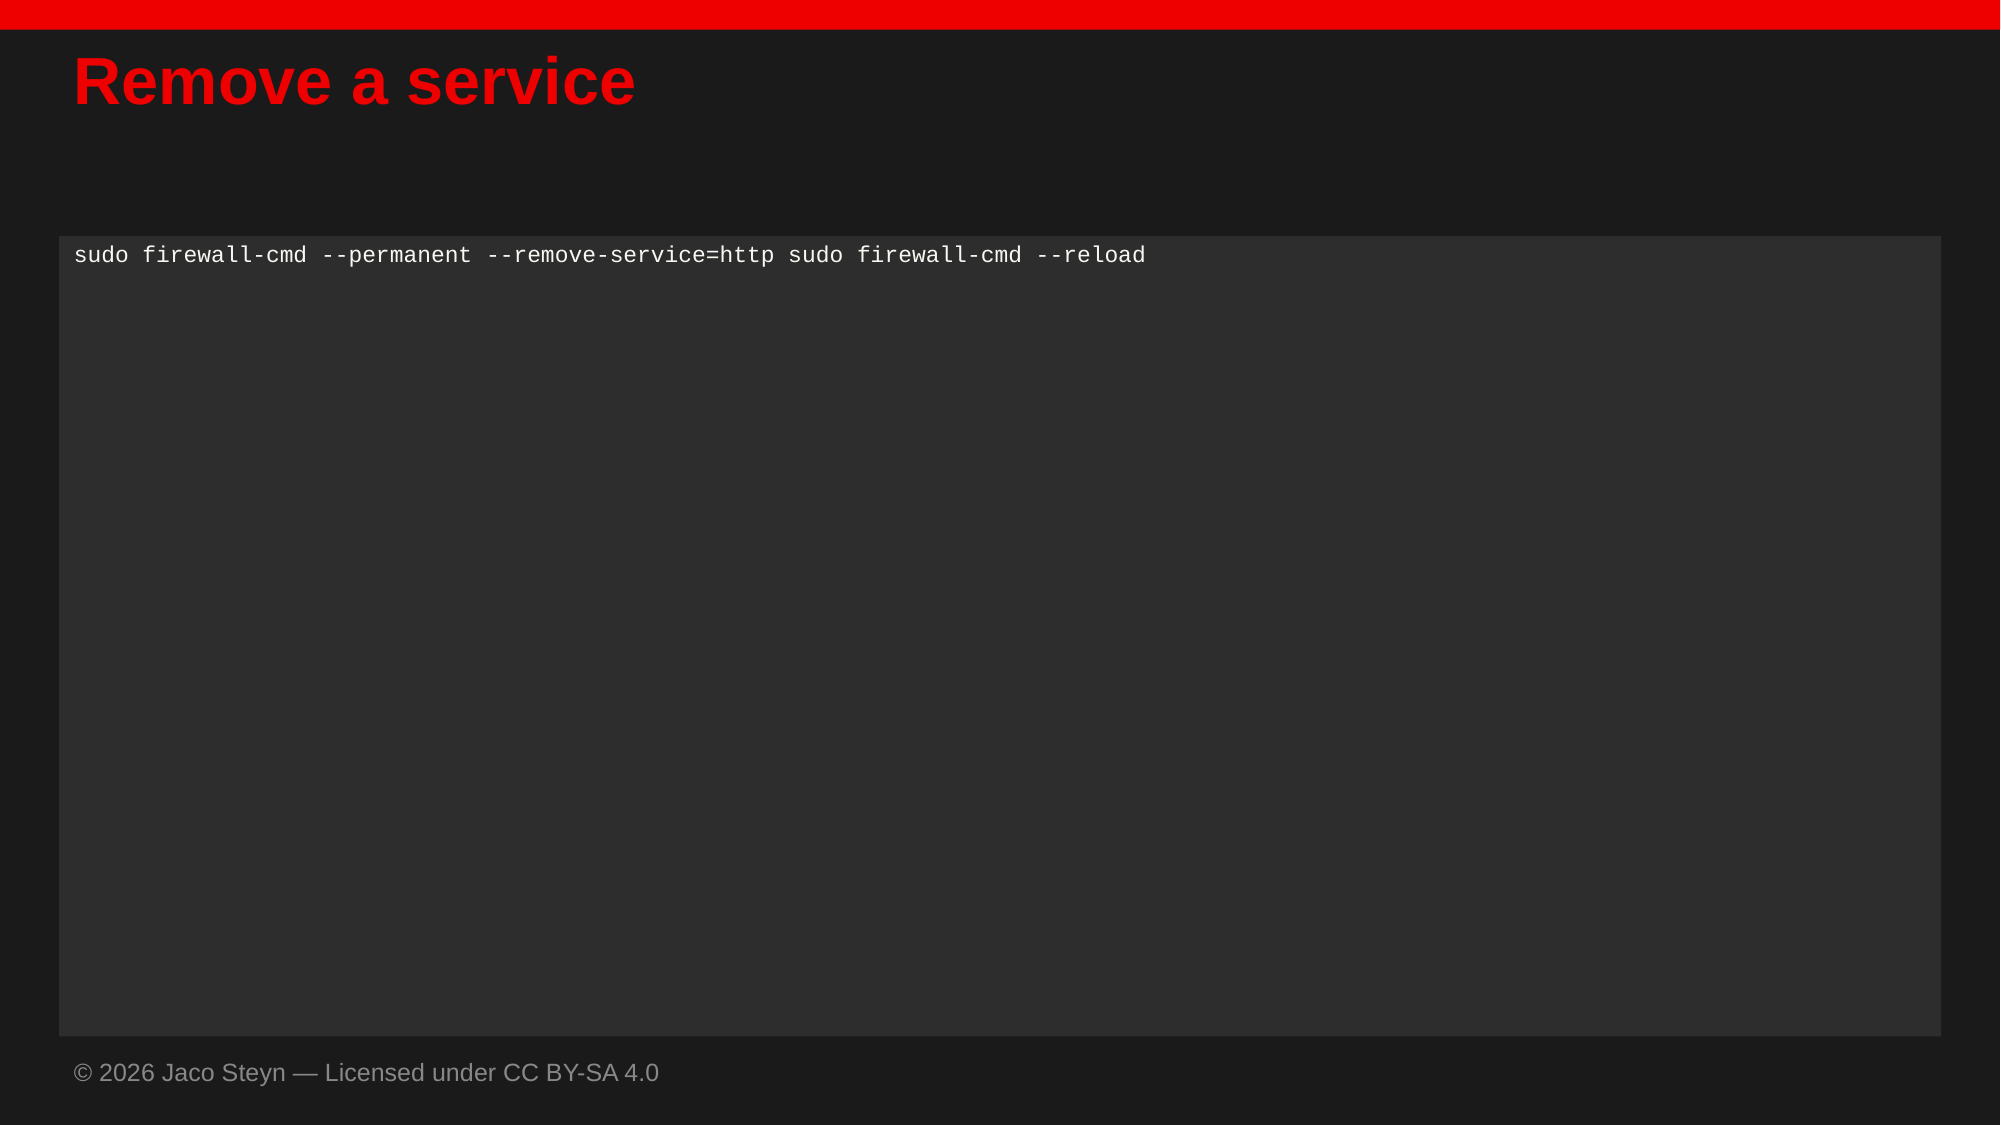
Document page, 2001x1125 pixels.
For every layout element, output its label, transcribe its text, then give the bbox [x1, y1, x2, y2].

text_box © 2026 Jaco Steyn — Licensed under CC BY-SA 4.0 [59, 1051, 1942, 1093]
text_box Remove a service [59, 36, 1942, 208]
text_box [0, 0, 2001, 30]
text_box sudo firewall-cmd --permanent --remove-service=http sudo firewall-cmd --reload [59, 236, 1942, 1037]
